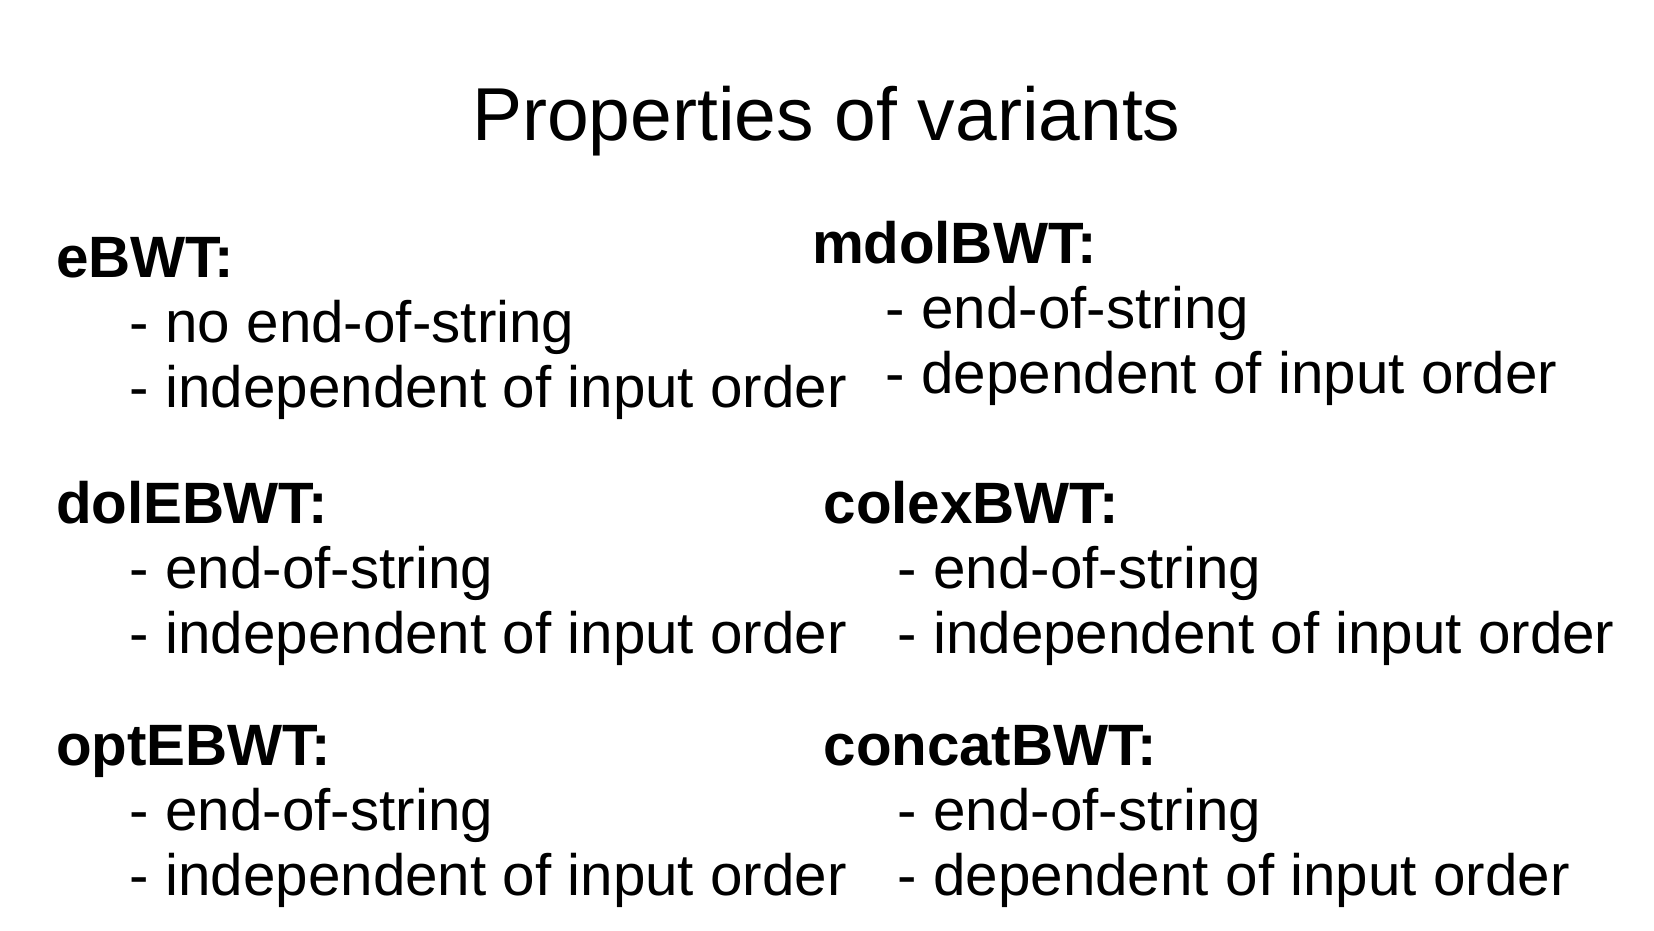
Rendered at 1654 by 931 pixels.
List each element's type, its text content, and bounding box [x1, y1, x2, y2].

text_box dolEBWT: - end-of-string - independent of input order [41, 463, 808, 705]
text_box eBWT: - no end-of-string - independent of input order [41, 217, 797, 463]
title Properties of variants [82, 12, 1571, 218]
text_box colexBWT: - end-of-string - independent of input order [808, 463, 1654, 705]
text_box optEBWT: - end-of-string - independent of input order [41, 705, 808, 931]
text_box concatBWT: - end-of-string - dependent of input order [808, 705, 1654, 931]
text_box mdolBWT: - end-of-string - dependent of input order [797, 203, 1642, 463]
